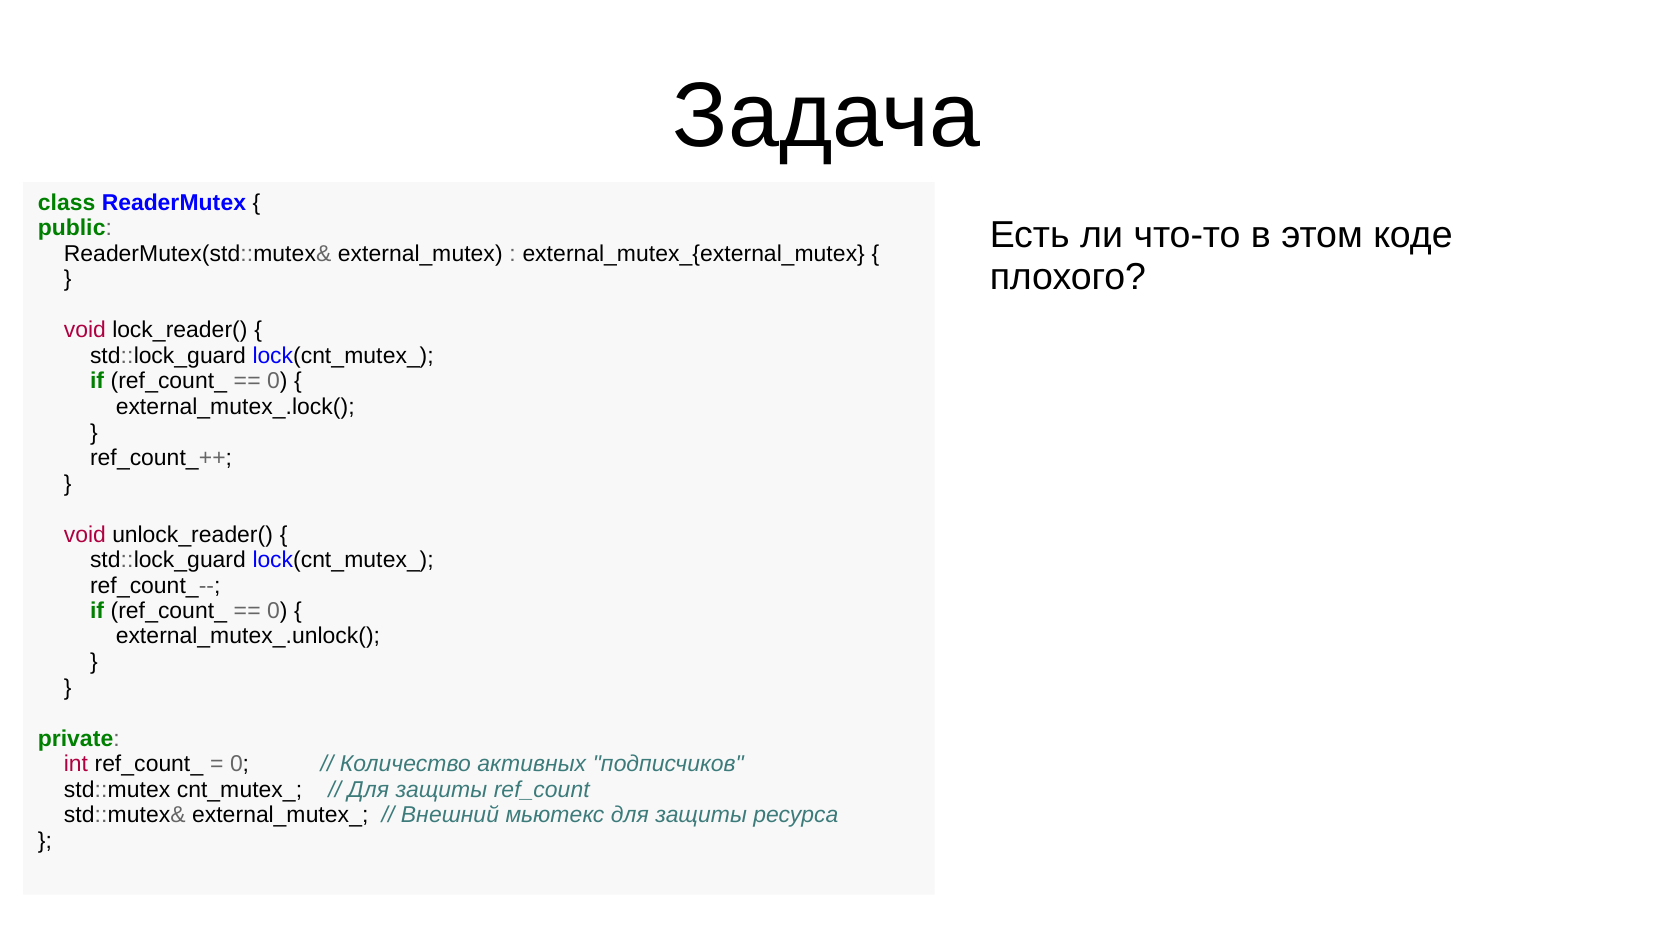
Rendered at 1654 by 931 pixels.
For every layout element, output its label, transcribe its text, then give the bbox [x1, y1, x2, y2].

title Задача [82, 37, 1571, 193]
text_box Есть ли что-то в этом коде плохого? [975, 205, 1613, 305]
text_box class ReaderMutex { public: ReaderMutex(std::mutex& external_mutex) : external_mutex_{external_mutex} { } void lock_reader() { std::lock_guard lock(cnt_mutex_); if (ref_count_ == 0) { external_mutex_.lock(); } ref_count_++; } void unlock_reader() { std::lock_guard lock(cnt_mutex_); ref_count_--; if (ref_count_ == 0) { external_mutex_.unlock(); } } private: int ref_count_ = 0; // Количество активных "подписчиков" std::mutex cnt_mutex_; // Для защиты ref_count std::mutex& external_mutex_; // Внешний мьютекс для защиты ресурса }; [23, 182, 935, 895]
